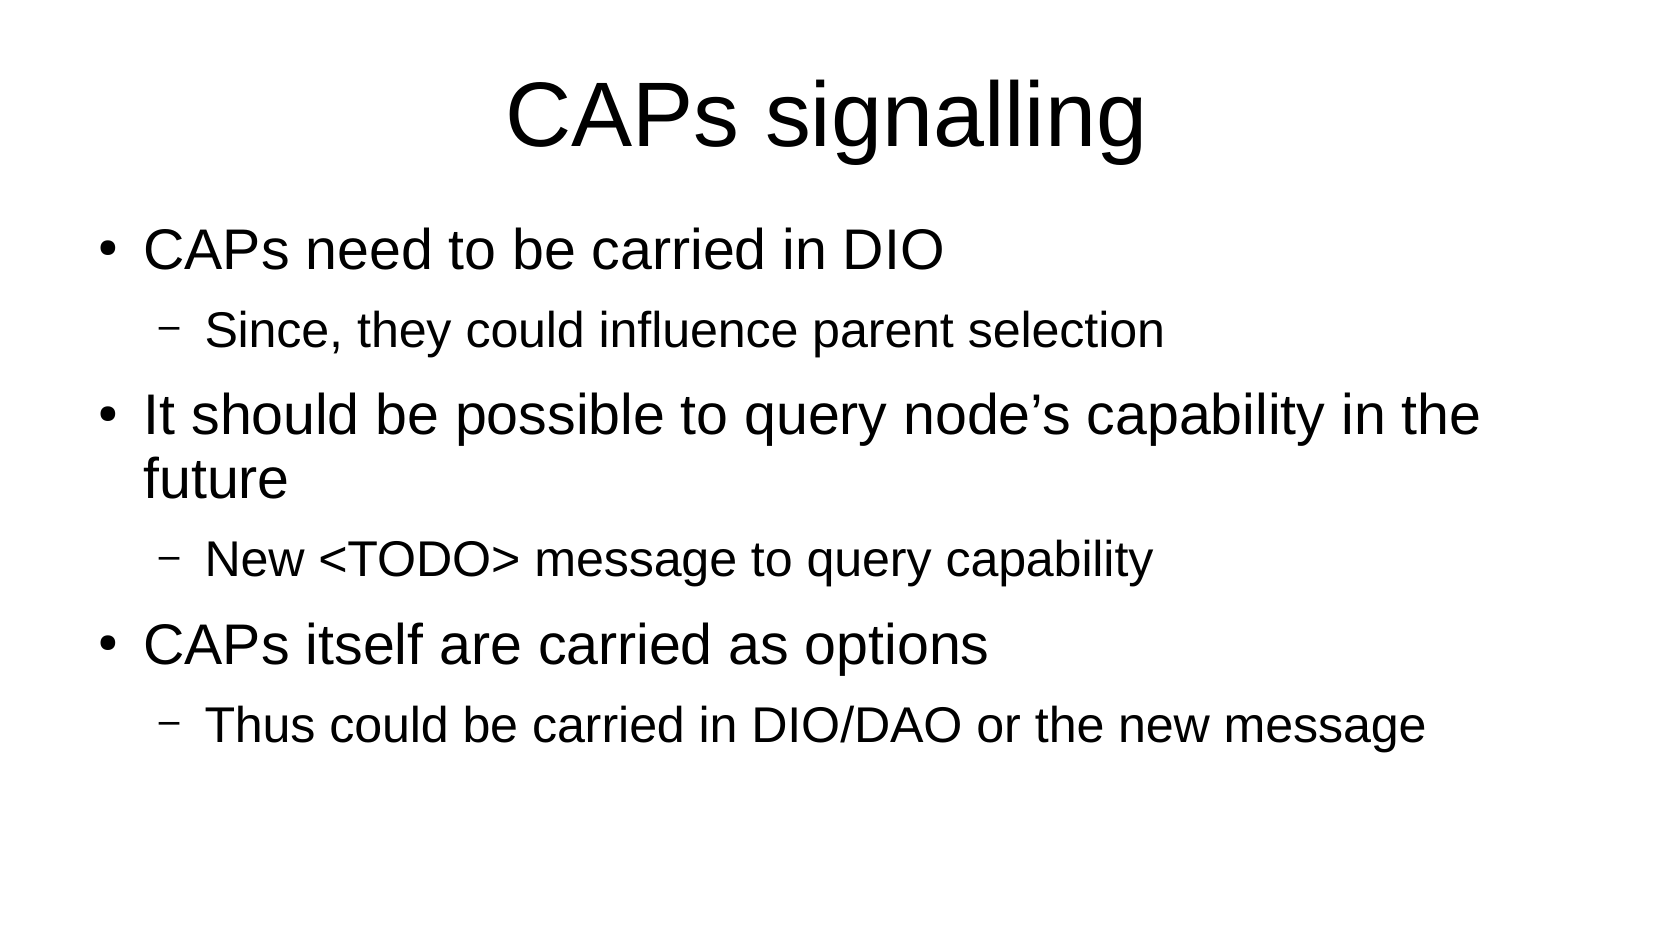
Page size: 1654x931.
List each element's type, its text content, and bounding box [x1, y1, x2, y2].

title CAPs signalling [82, 37, 1571, 193]
list CAPs need to be carried in DIO Since, they could influence parent selection It should be possible to query node’s capability in the future New <TODO> message to query capability CAPs itself are carried as options Thus could be carried in DIO/DAO or the new message [82, 217, 1571, 758]
